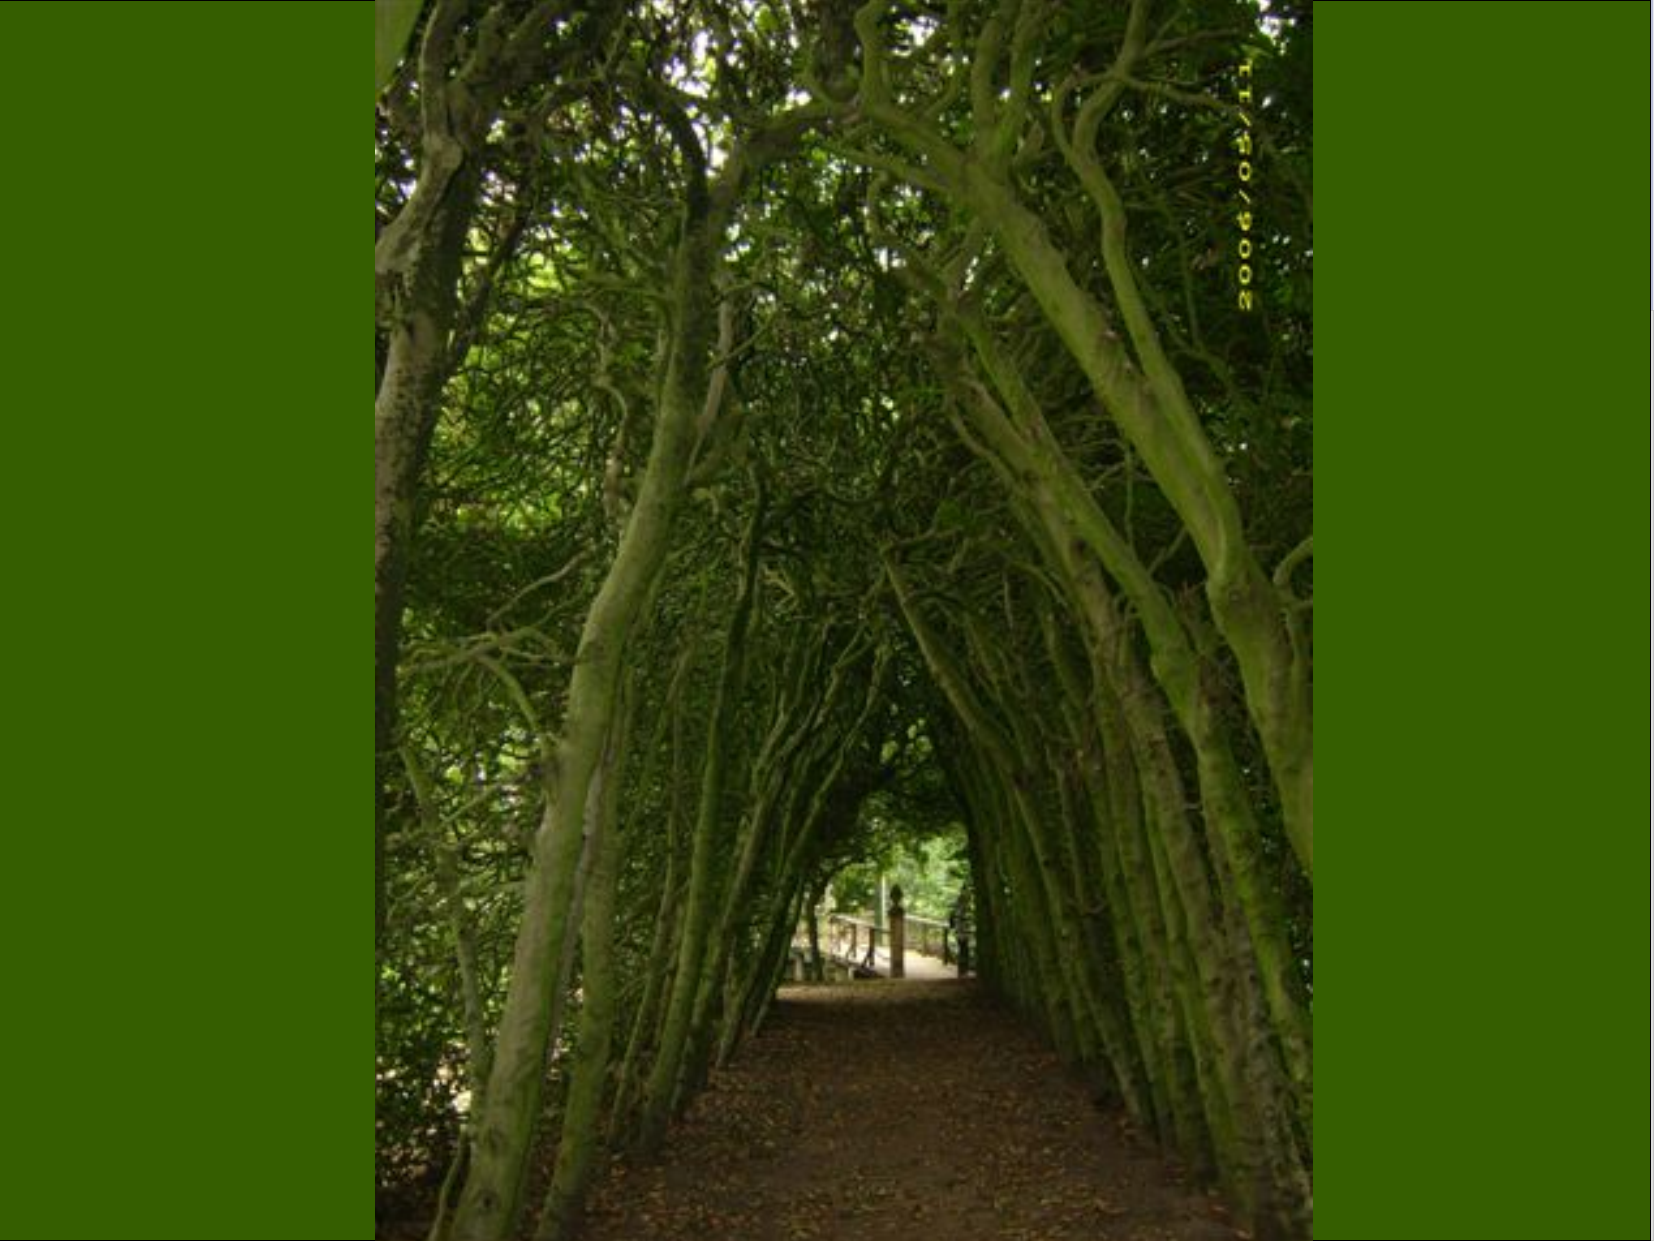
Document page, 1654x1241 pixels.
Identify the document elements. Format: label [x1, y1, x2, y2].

text_box [1313, 0, 1651, 1241]
picture [375, 0, 1313, 1241]
text_box [0, 0, 375, 1241]
